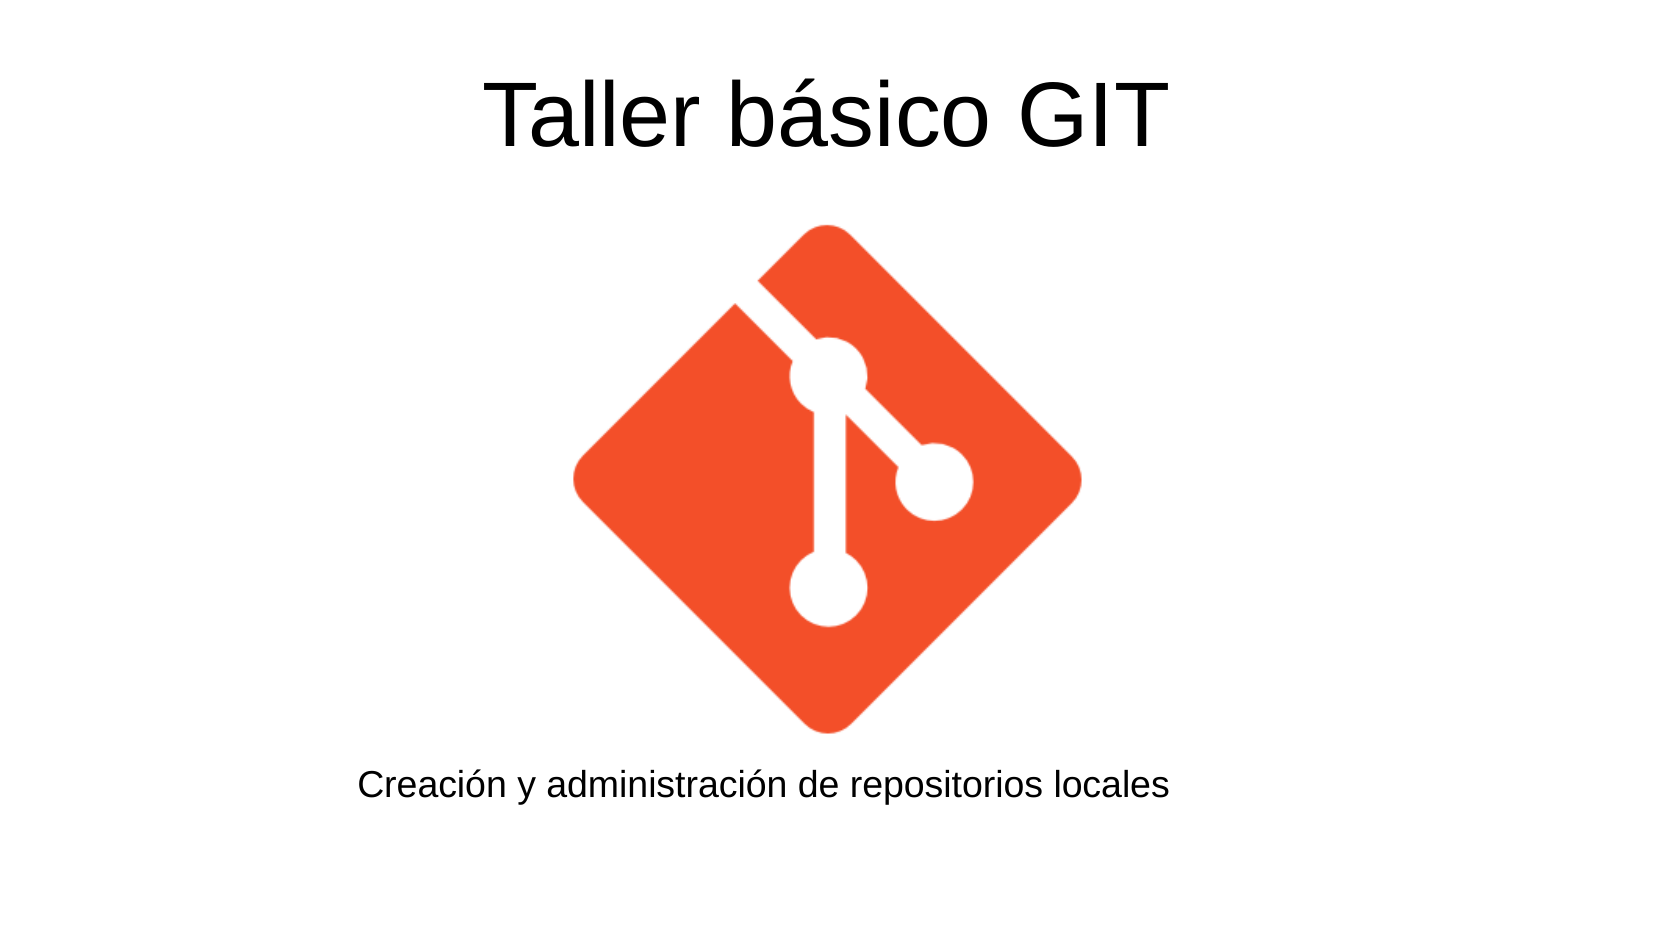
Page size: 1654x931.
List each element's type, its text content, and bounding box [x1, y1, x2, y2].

title Taller básico GIT [82, 37, 1571, 193]
picture [472, 180, 1185, 751]
text_box Creación y administración de repositorios locales [342, 755, 1548, 931]
